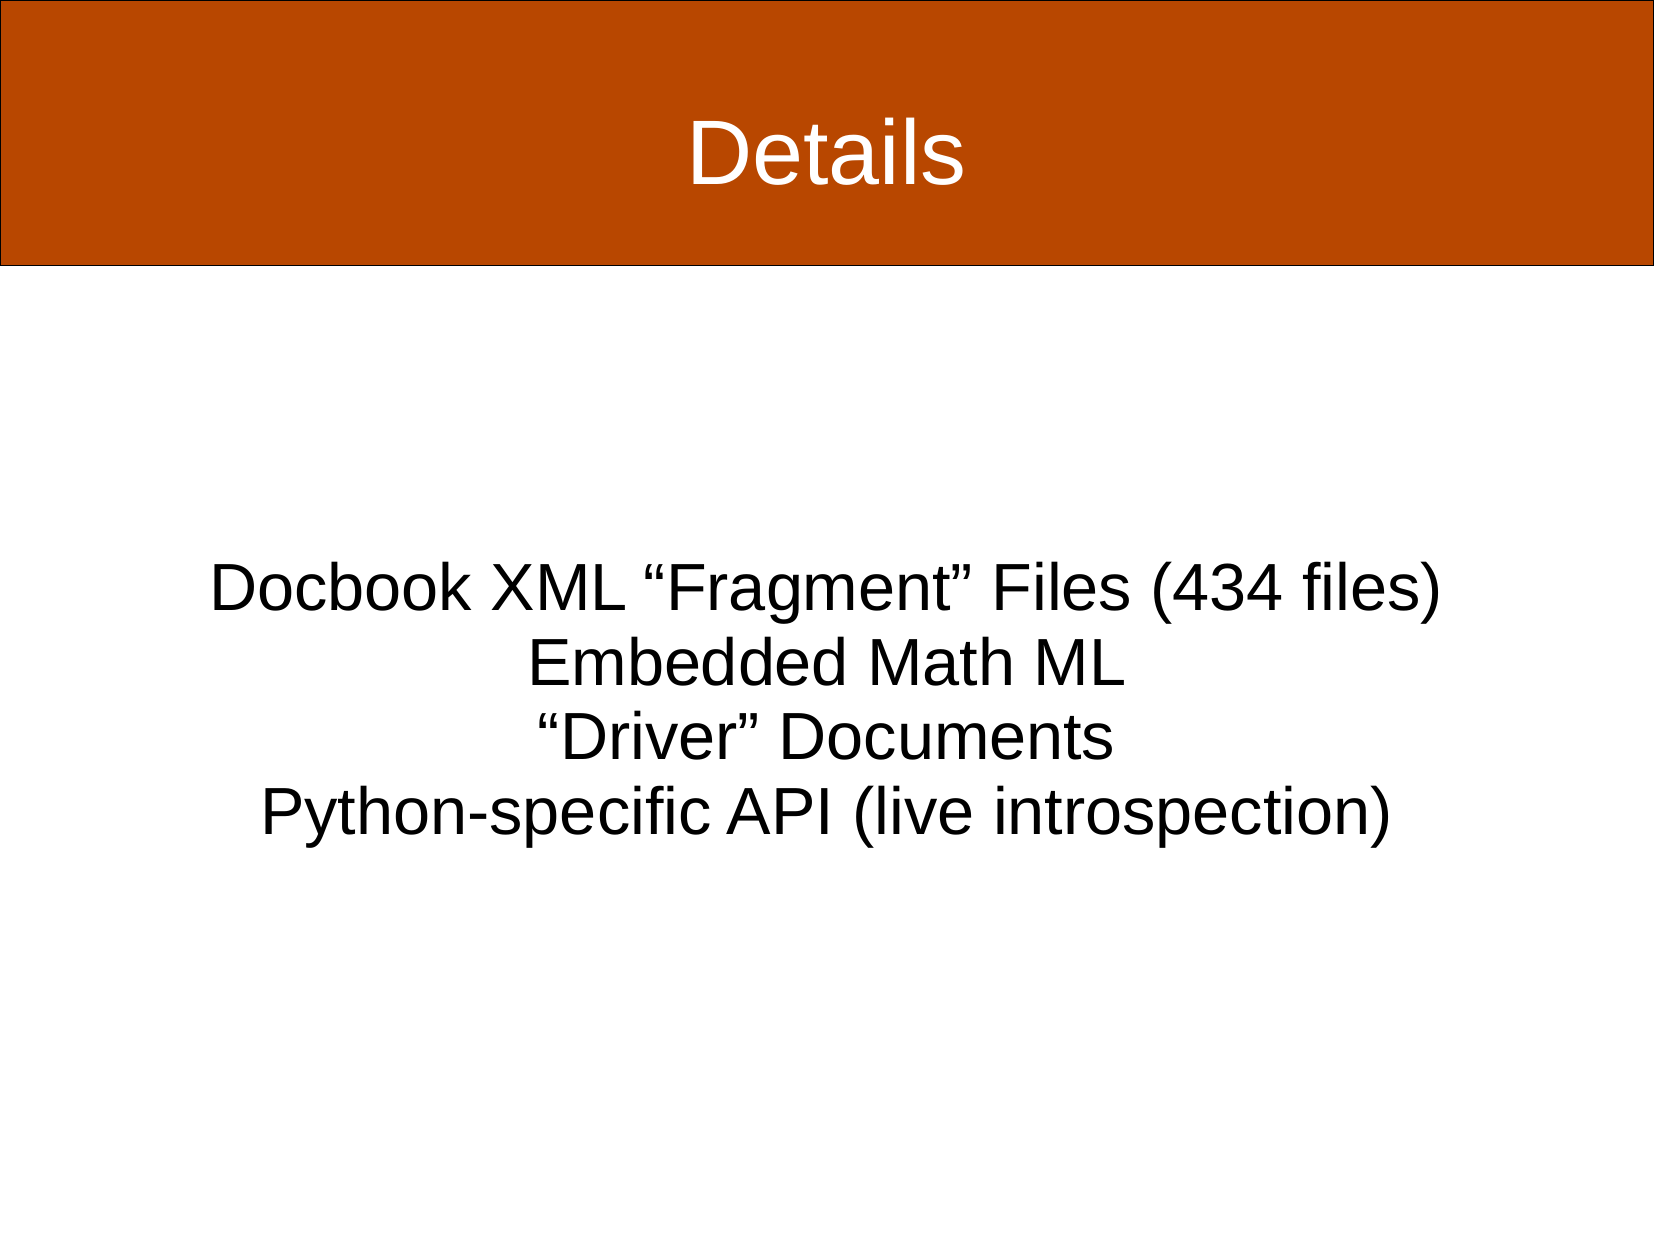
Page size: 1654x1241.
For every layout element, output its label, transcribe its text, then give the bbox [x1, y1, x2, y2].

subtitle Docbook XML “Fragment” Files (434 files) Embedded Math ML “Driver” Documents Python-specific API (live introspection) [82, 297, 1571, 1102]
title Details [82, 56, 1571, 250]
